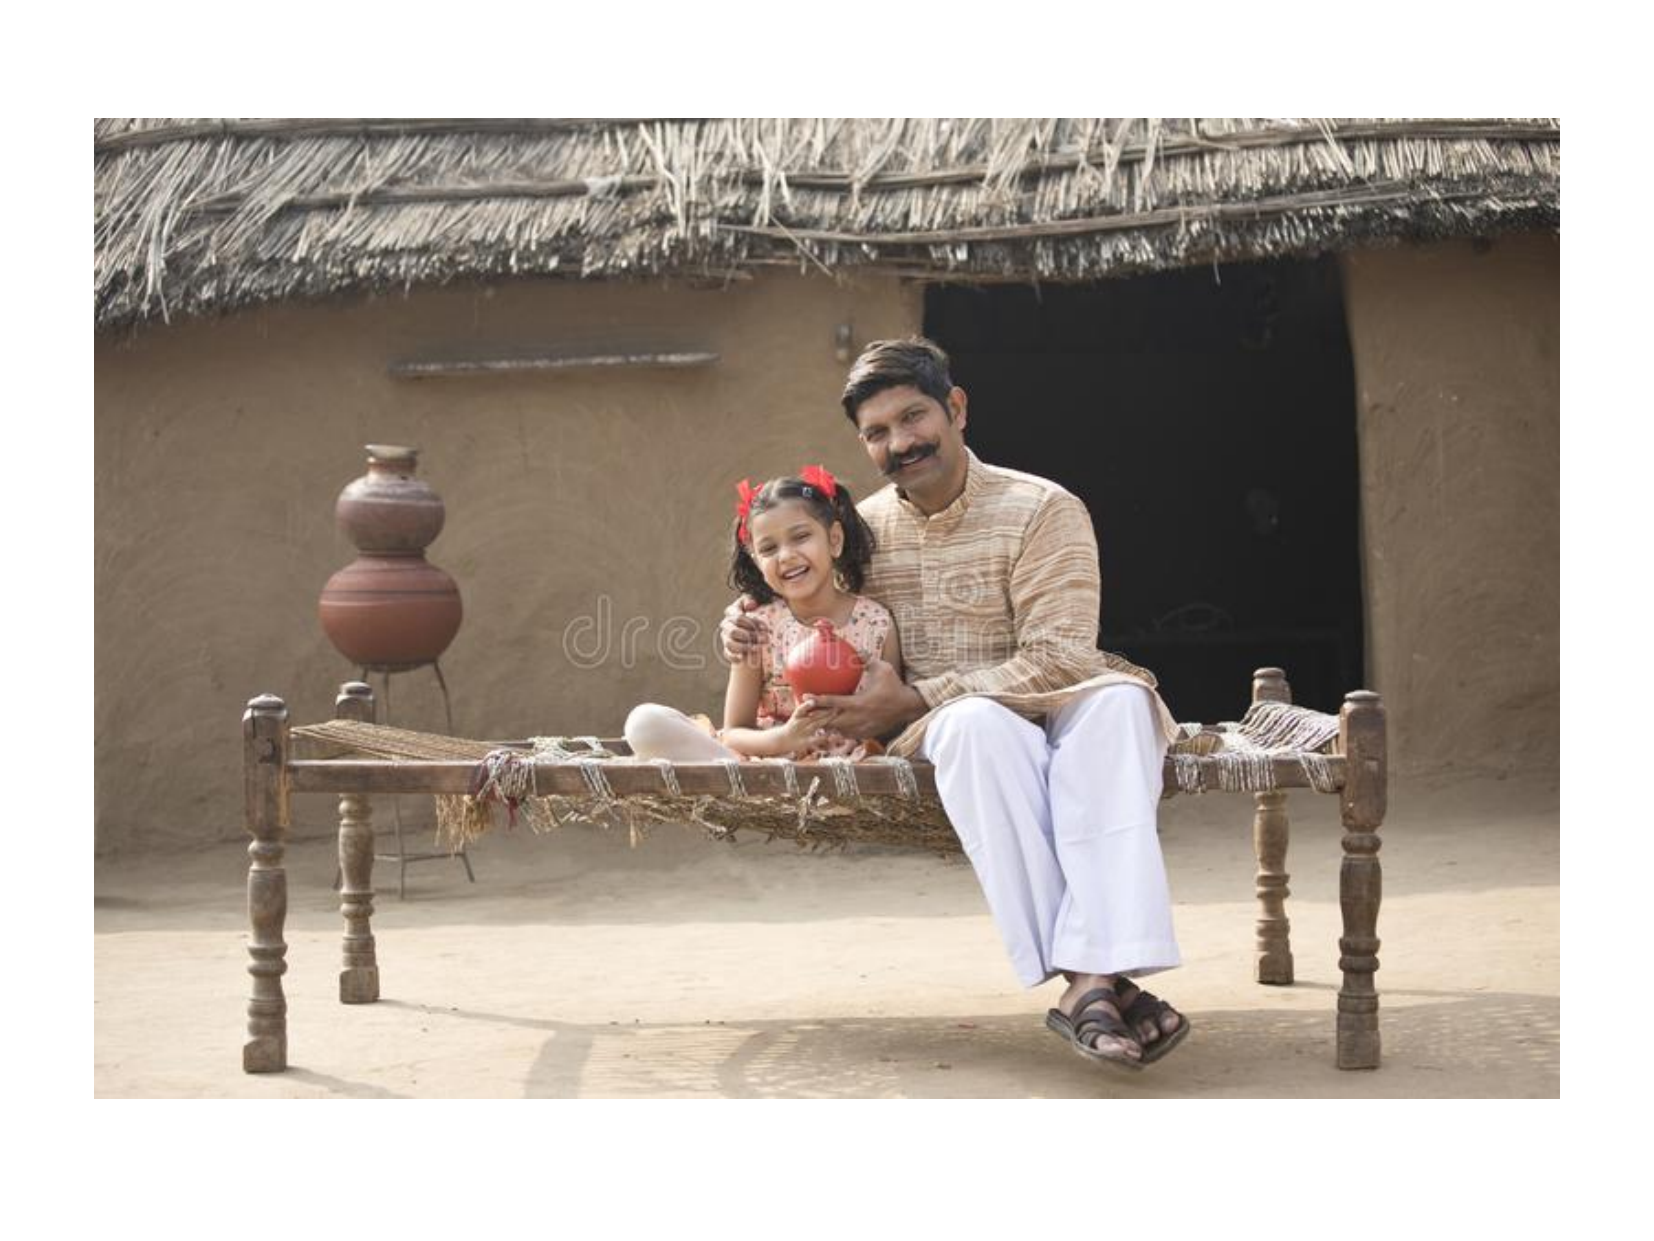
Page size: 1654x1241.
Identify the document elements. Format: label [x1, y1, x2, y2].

picture [94, 118, 1560, 1099]
